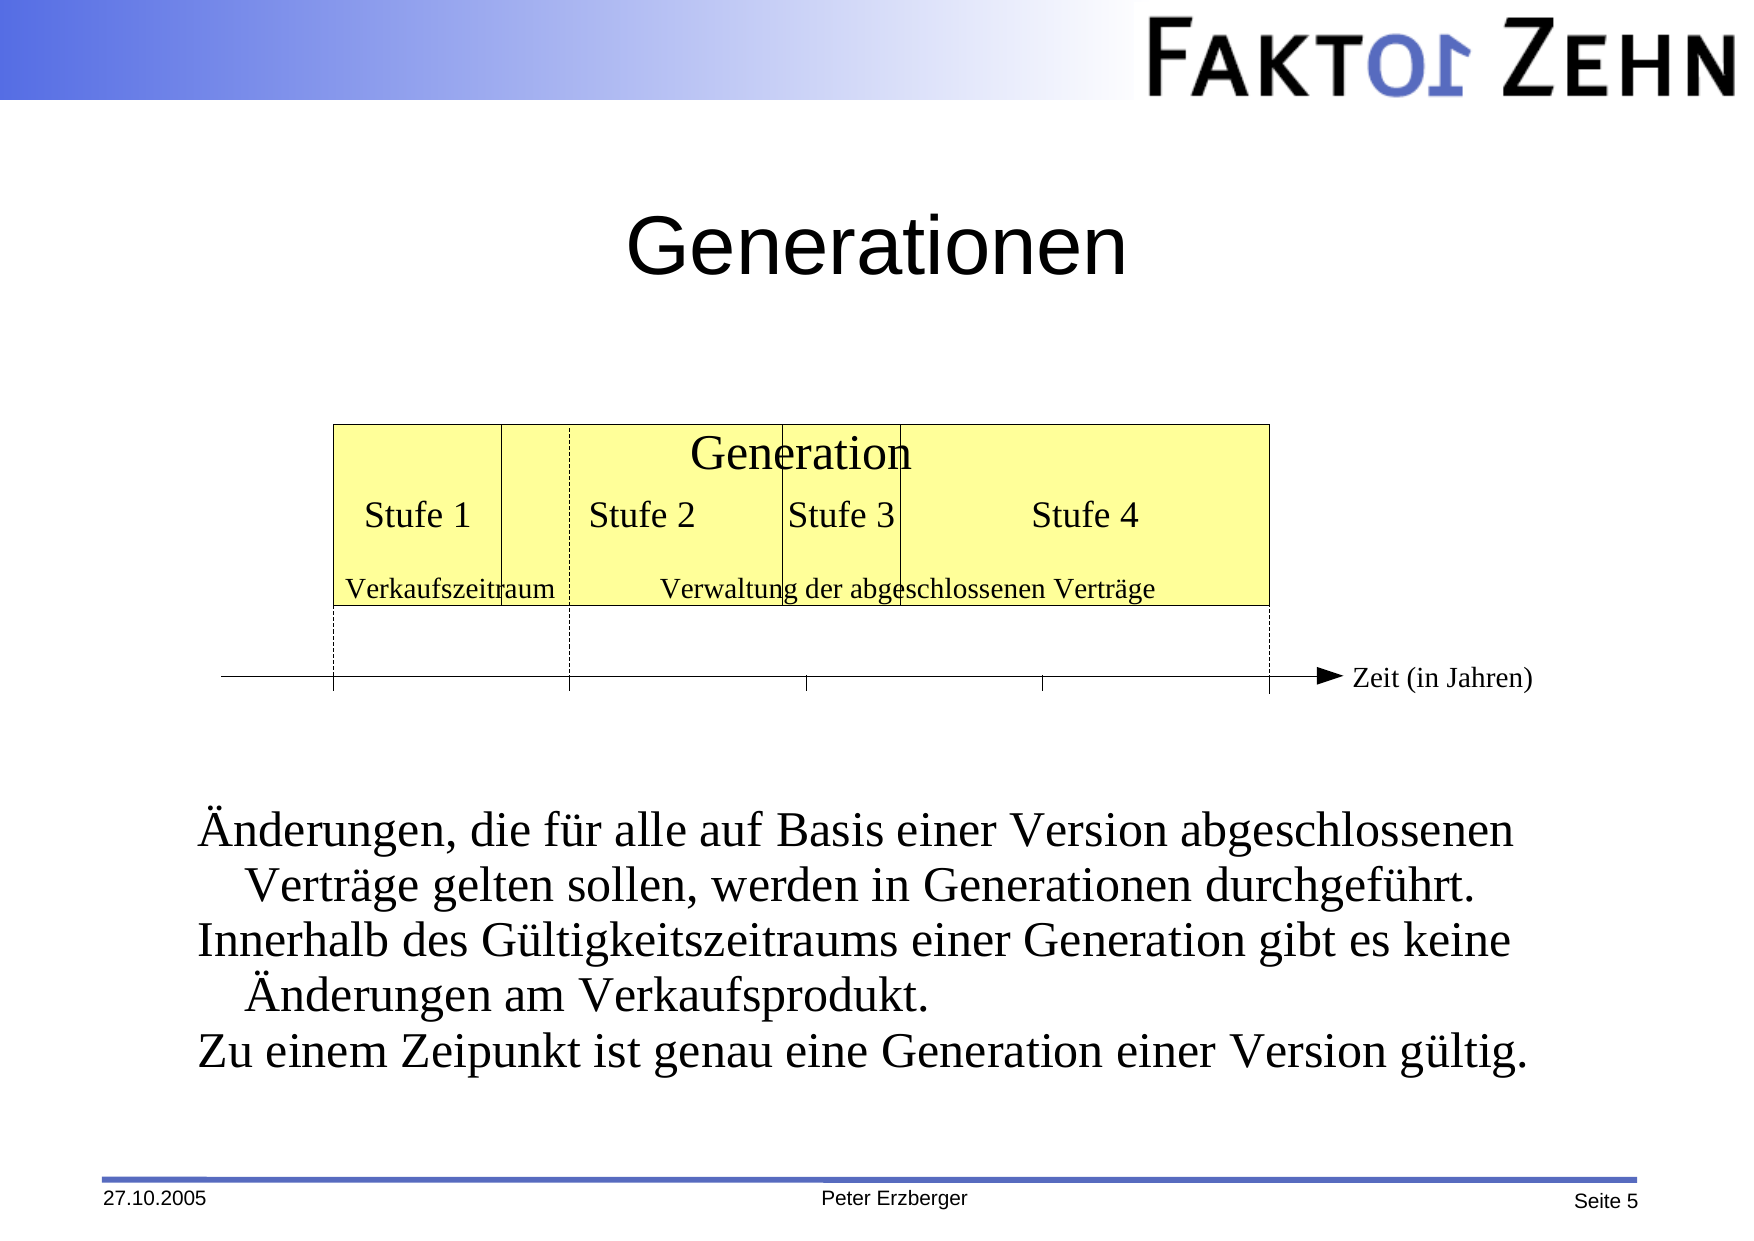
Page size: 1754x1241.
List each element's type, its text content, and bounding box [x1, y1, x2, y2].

text_box Generation [333, 424, 1270, 606]
picture [1133, 2, 1749, 105]
text_box Zeit (in Jahren) [1352, 661, 1560, 695]
text_box Änderungen, die für alle auf Basis einer Version abgeschlossenen Verträge gelten sollen, werden in Generationen durchgeführt. Innerhalb des Gültigkeitszeitraums einer Generation gibt es keine Änderungen am Verkaufsprodukt. Zu einem Zeipunkt ist genau eine Generation einer Version gültig. [103, 801, 1639, 1167]
title Generationen [179, 142, 1576, 349]
